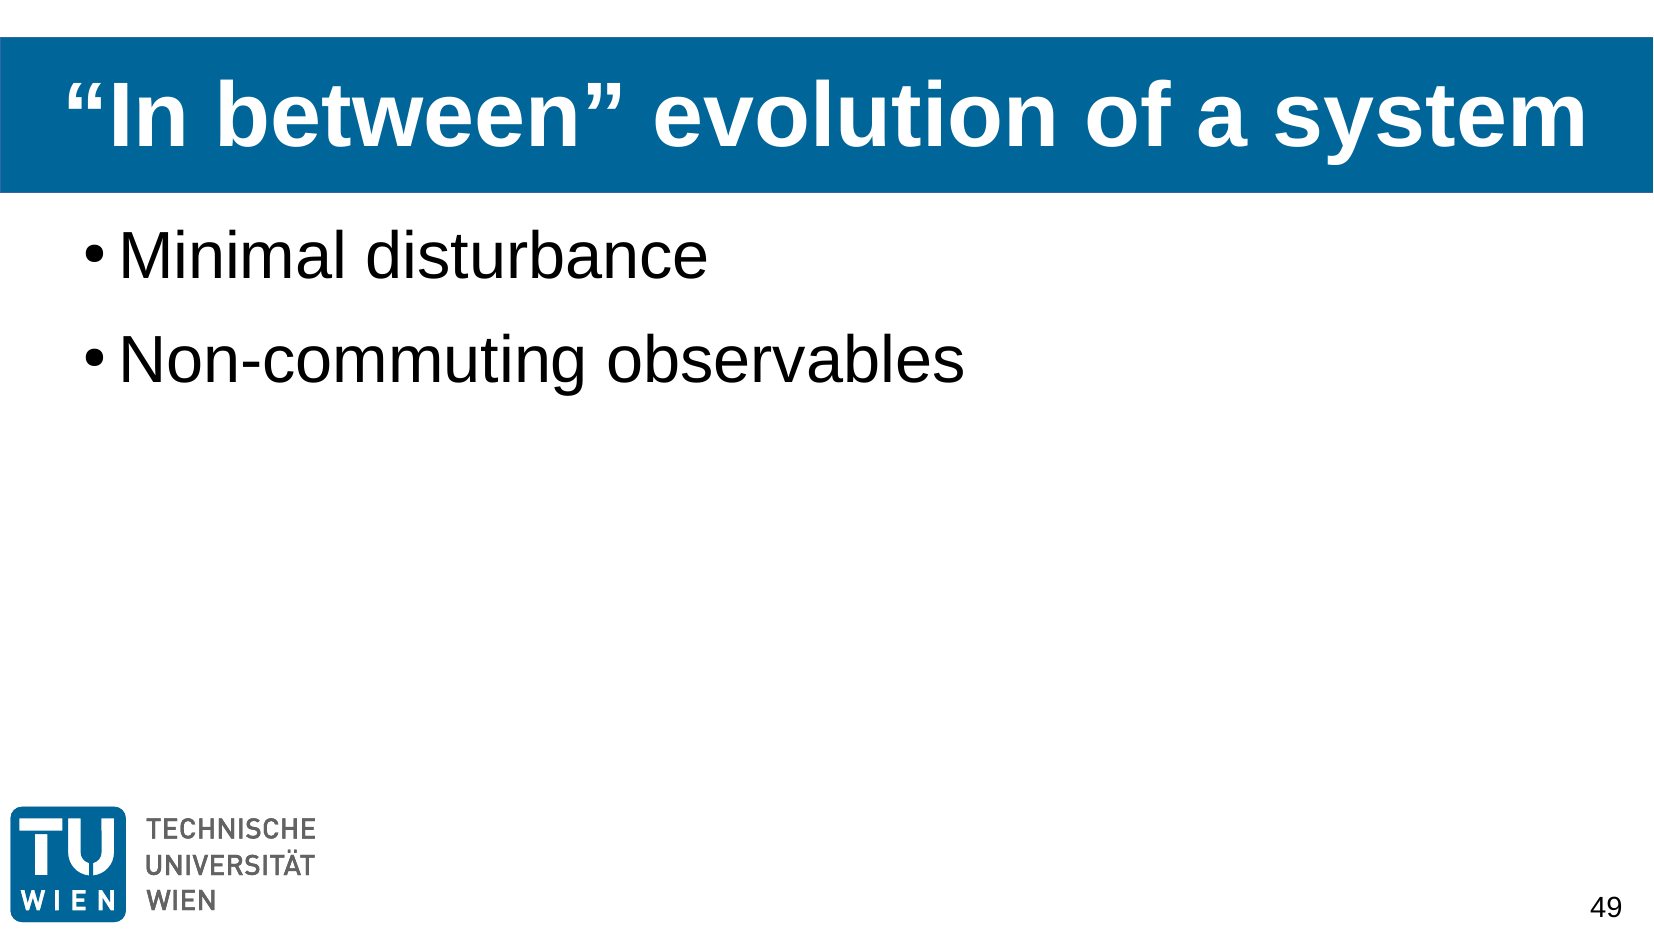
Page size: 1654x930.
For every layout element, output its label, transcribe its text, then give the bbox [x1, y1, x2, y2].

list Minimal disturbance Non-commuting observables [82, 217, 1571, 757]
title “In between” evolution of a system [0, 37, 1653, 193]
